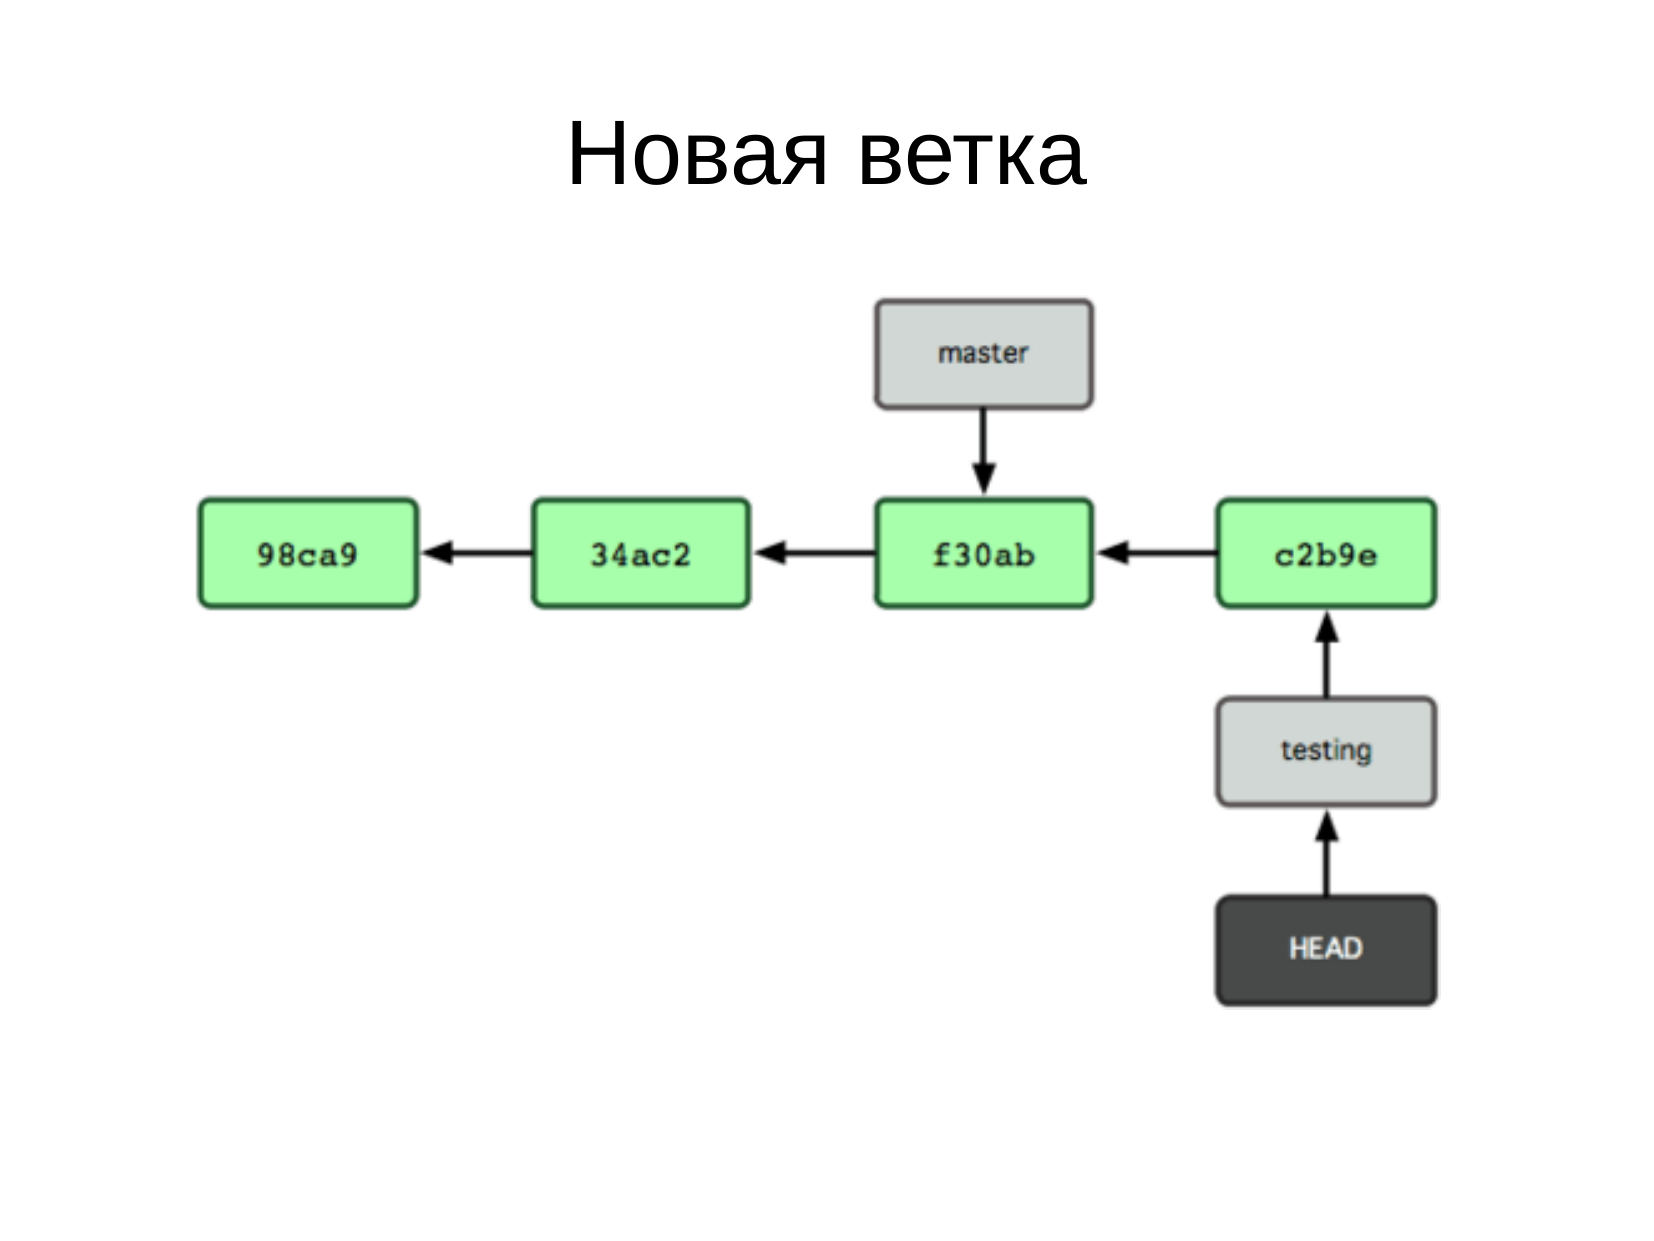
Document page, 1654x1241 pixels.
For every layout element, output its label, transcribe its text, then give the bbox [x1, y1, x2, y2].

title Новая ветка [82, 49, 1571, 257]
picture [195, 294, 1441, 1010]
